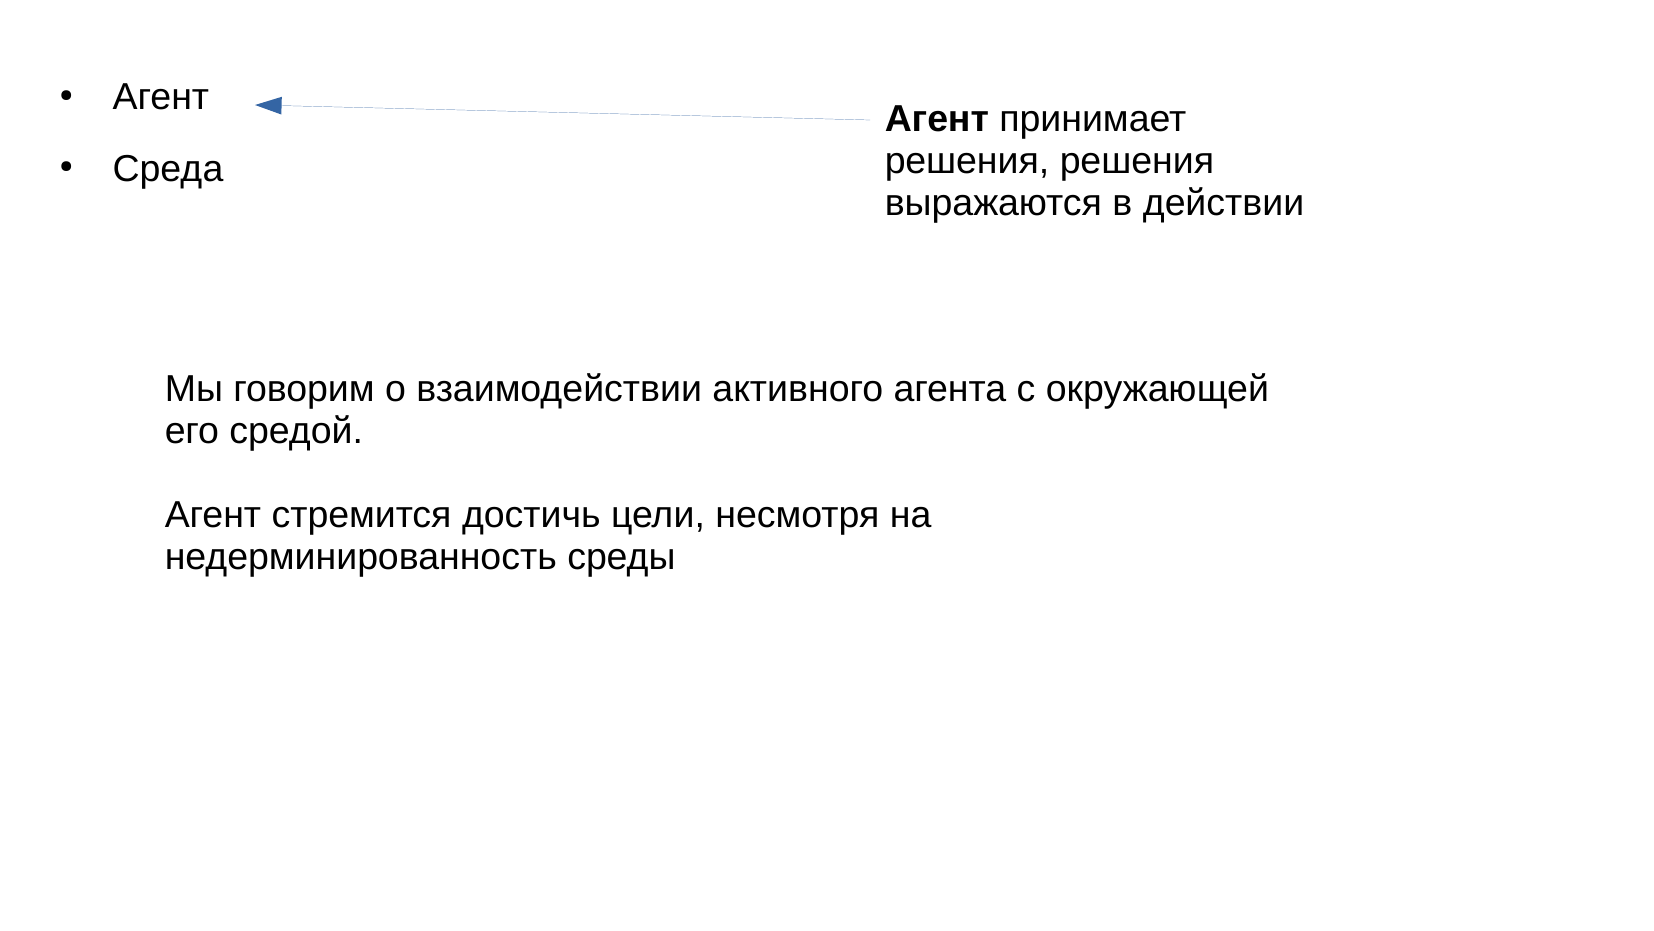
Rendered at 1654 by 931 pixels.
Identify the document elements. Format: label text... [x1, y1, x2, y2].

text_box Мы говорим о взаимодействии активного агента с окружающей его средой. Агент стремится достичь цели, несмотря на недерминированность среды [150, 360, 1348, 736]
text_box Агент принимает решения, решения выражаются в действии [870, 90, 1350, 256]
list Агент Среда [41, 75, 631, 256]
